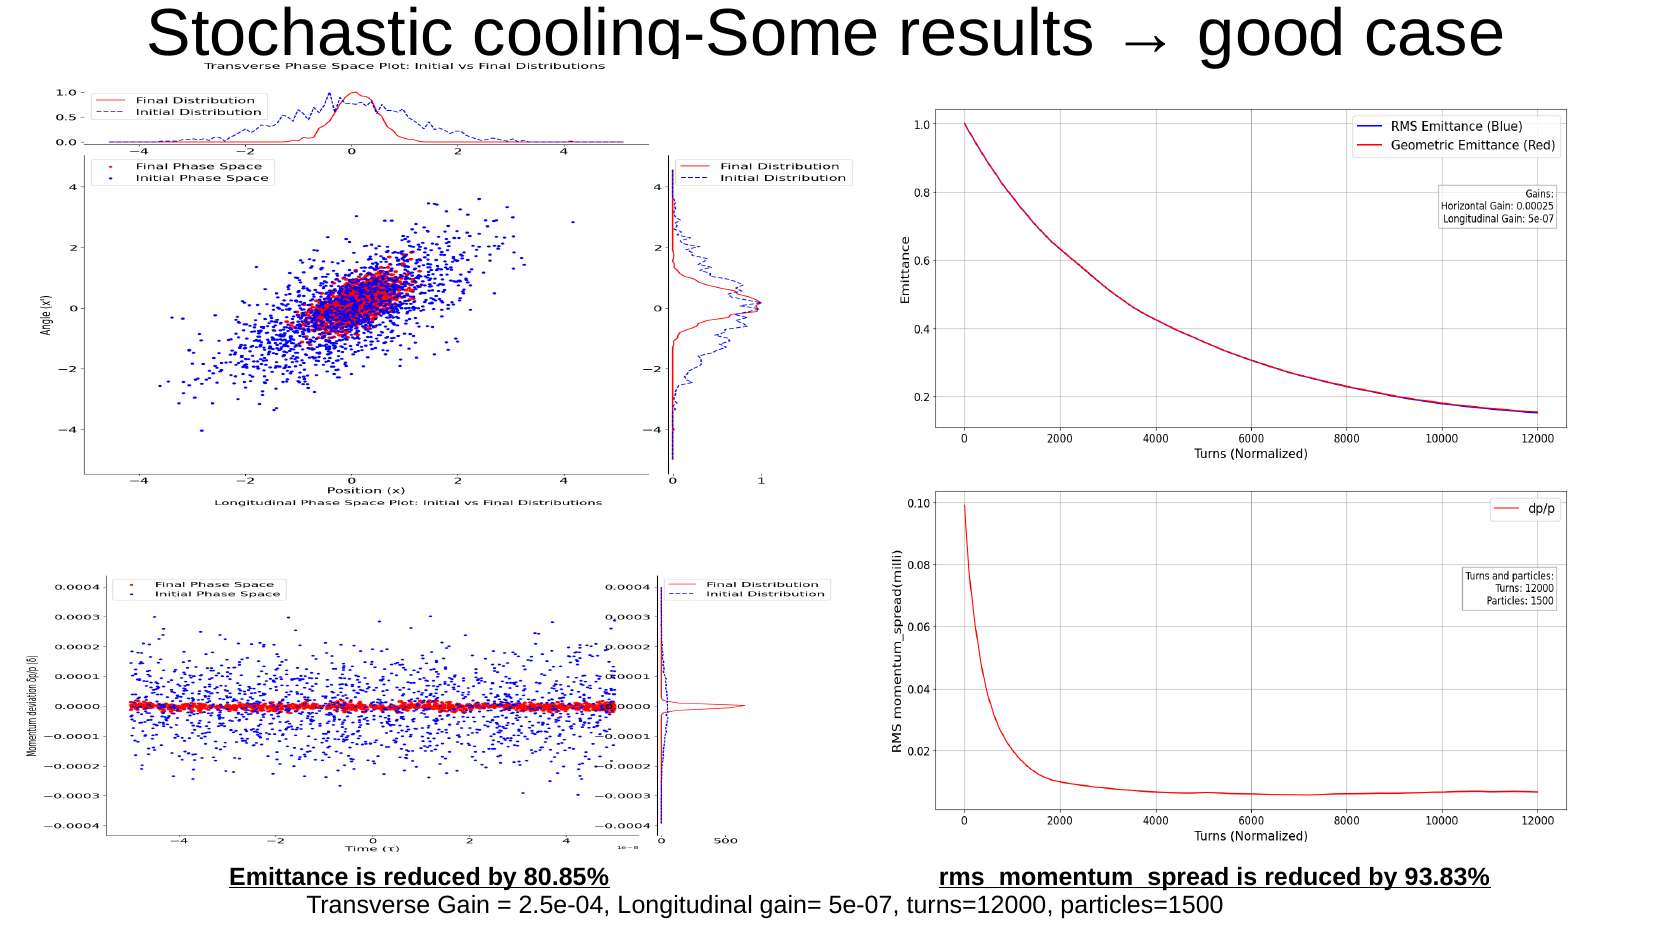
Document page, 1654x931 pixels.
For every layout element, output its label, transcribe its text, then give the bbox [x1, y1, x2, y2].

picture [887, 108, 1571, 848]
title Stochastic cooling-Some results → good case [82, 0, 1571, 70]
text_box Emittance is reduced by 80.85% rms_momentum_spread is reduced by 93.83% Transverse Gain = 2.5e-04, Longitudinal gain= 5e-07, turns=12000, particles=1500 [67, 855, 1603, 926]
picture [21, 59, 858, 856]
